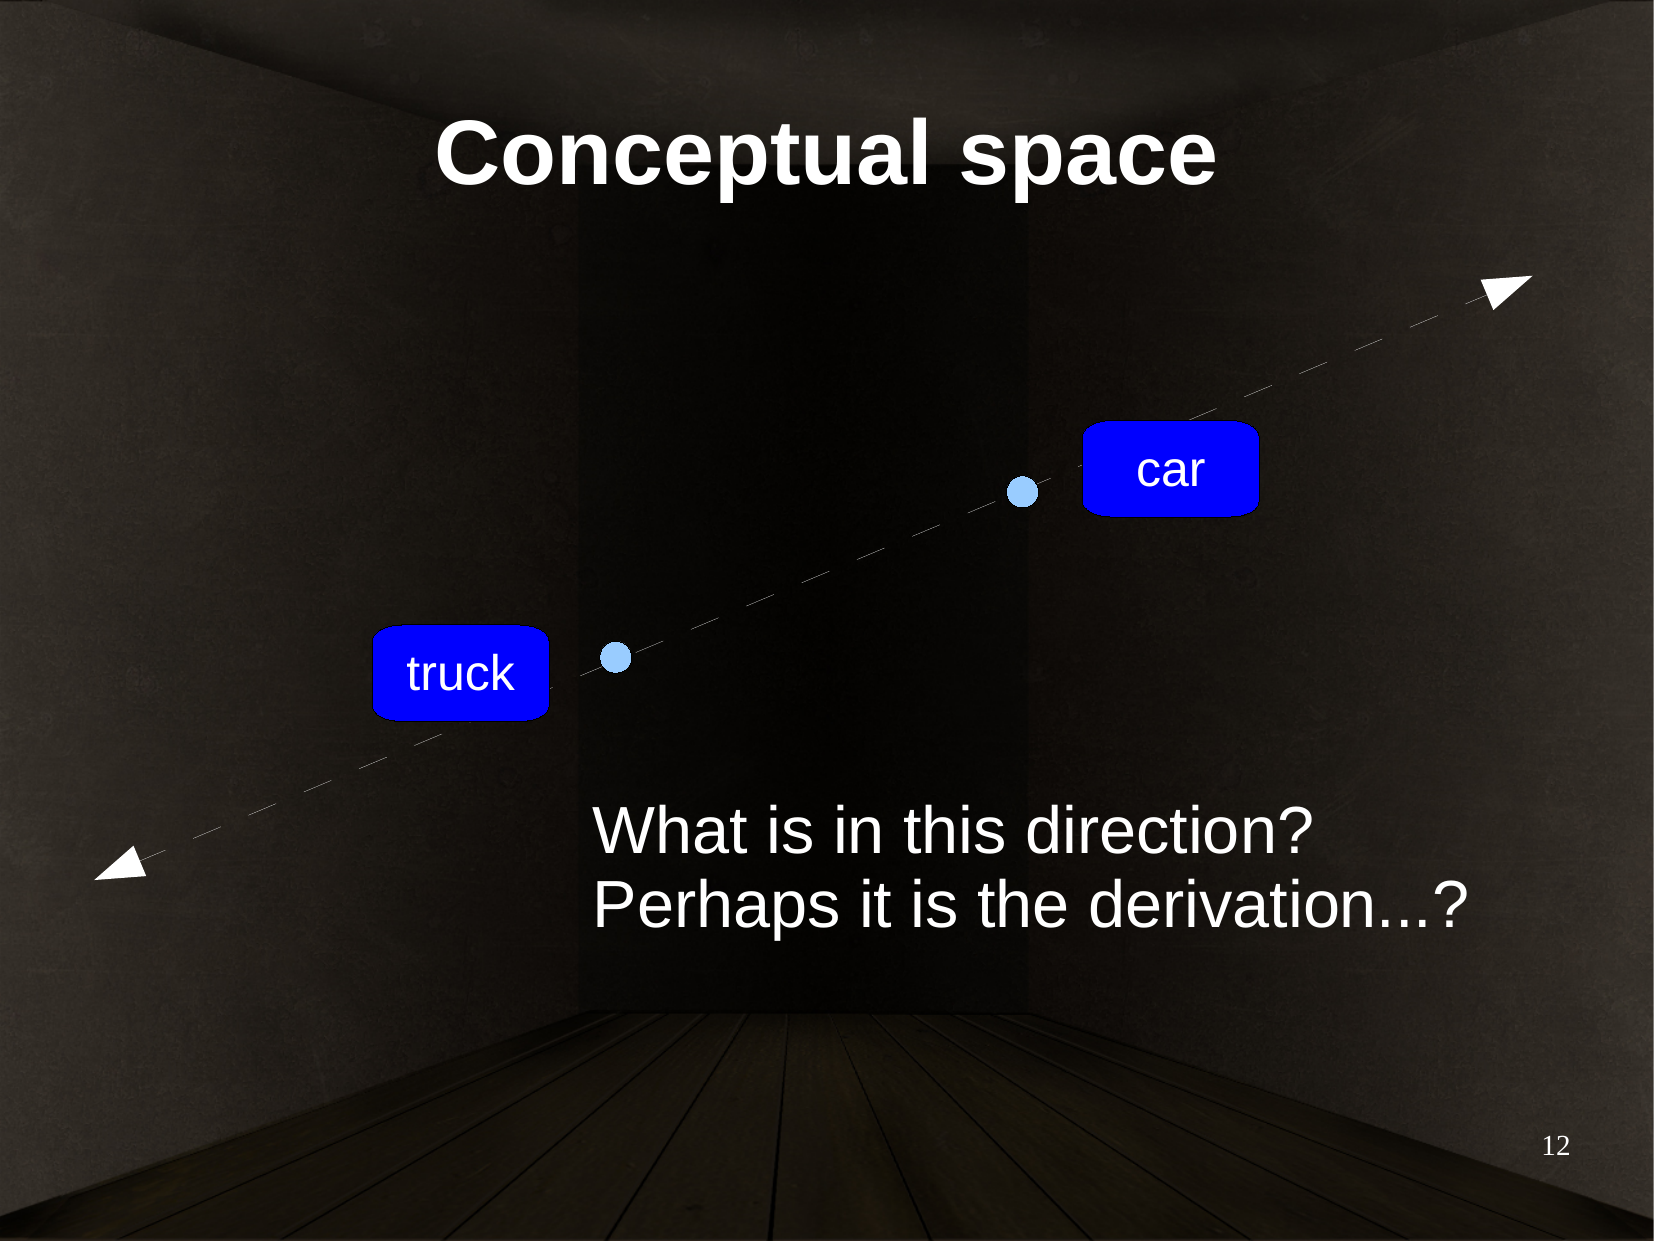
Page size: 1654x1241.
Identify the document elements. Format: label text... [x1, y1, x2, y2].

text_box truck [372, 624, 550, 722]
text_box car [1082, 420, 1260, 518]
text_box [1006, 475, 1039, 508]
list What is in this direction? Perhaps it is the derivation...? [592, 792, 1526, 975]
picture [0, 0, 1654, 1241]
title Conceptual space [82, 49, 1571, 257]
text_box [599, 641, 632, 674]
